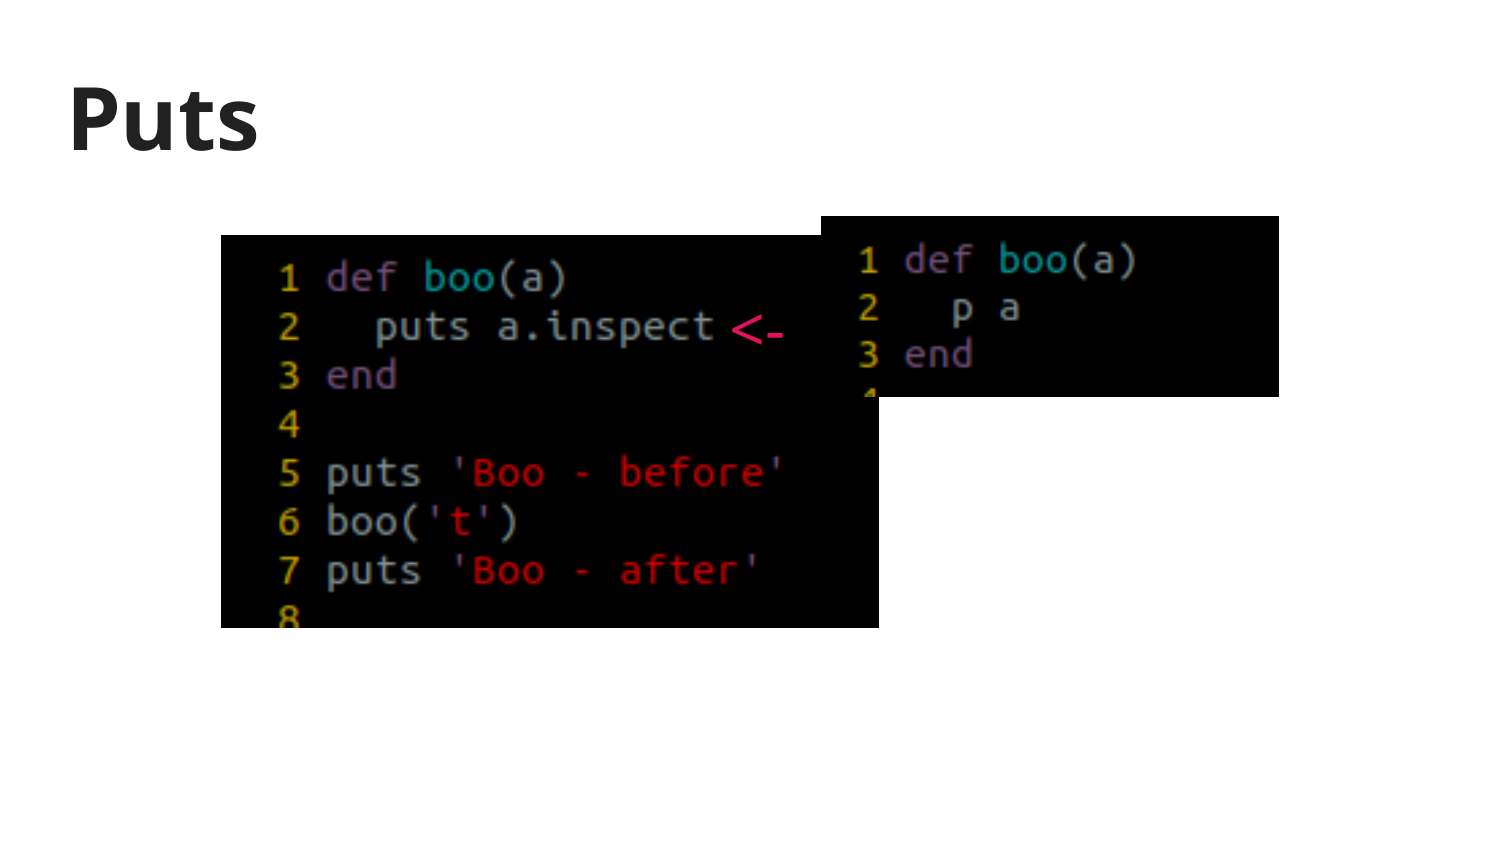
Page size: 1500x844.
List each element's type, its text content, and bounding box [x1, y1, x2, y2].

title Puts [51, 48, 1449, 180]
text_box <- [714, 275, 821, 391]
picture [221, 216, 1279, 628]
